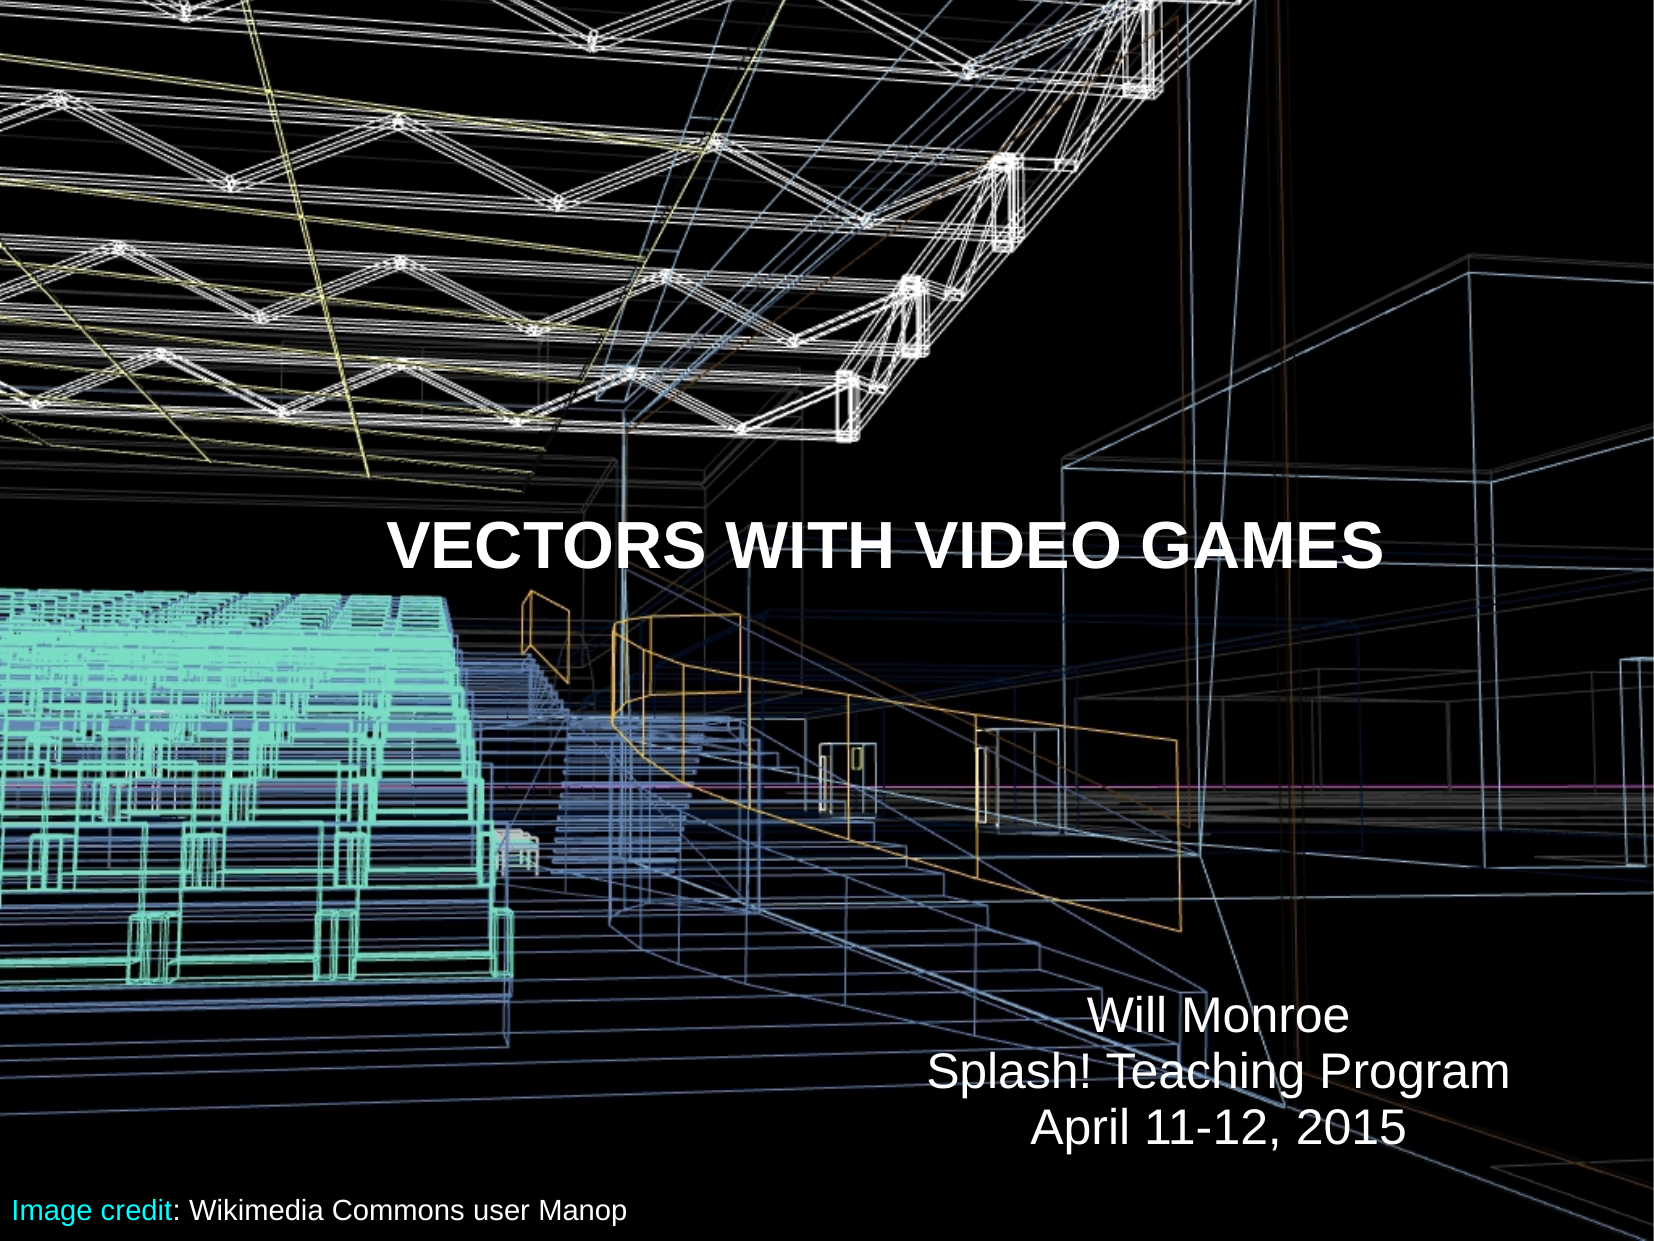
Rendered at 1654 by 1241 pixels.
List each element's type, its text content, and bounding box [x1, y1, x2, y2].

text_box Will Monroe Splash! Teaching Program April 11-12, 2015 [899, 980, 1538, 1165]
text_box Image credit: Wikimedia Commons user Manop [0, 1186, 644, 1234]
picture [0, 0, 1654, 1241]
subtitle VECTORS WITH VIDEO GAMES [141, 15, 1631, 1075]
